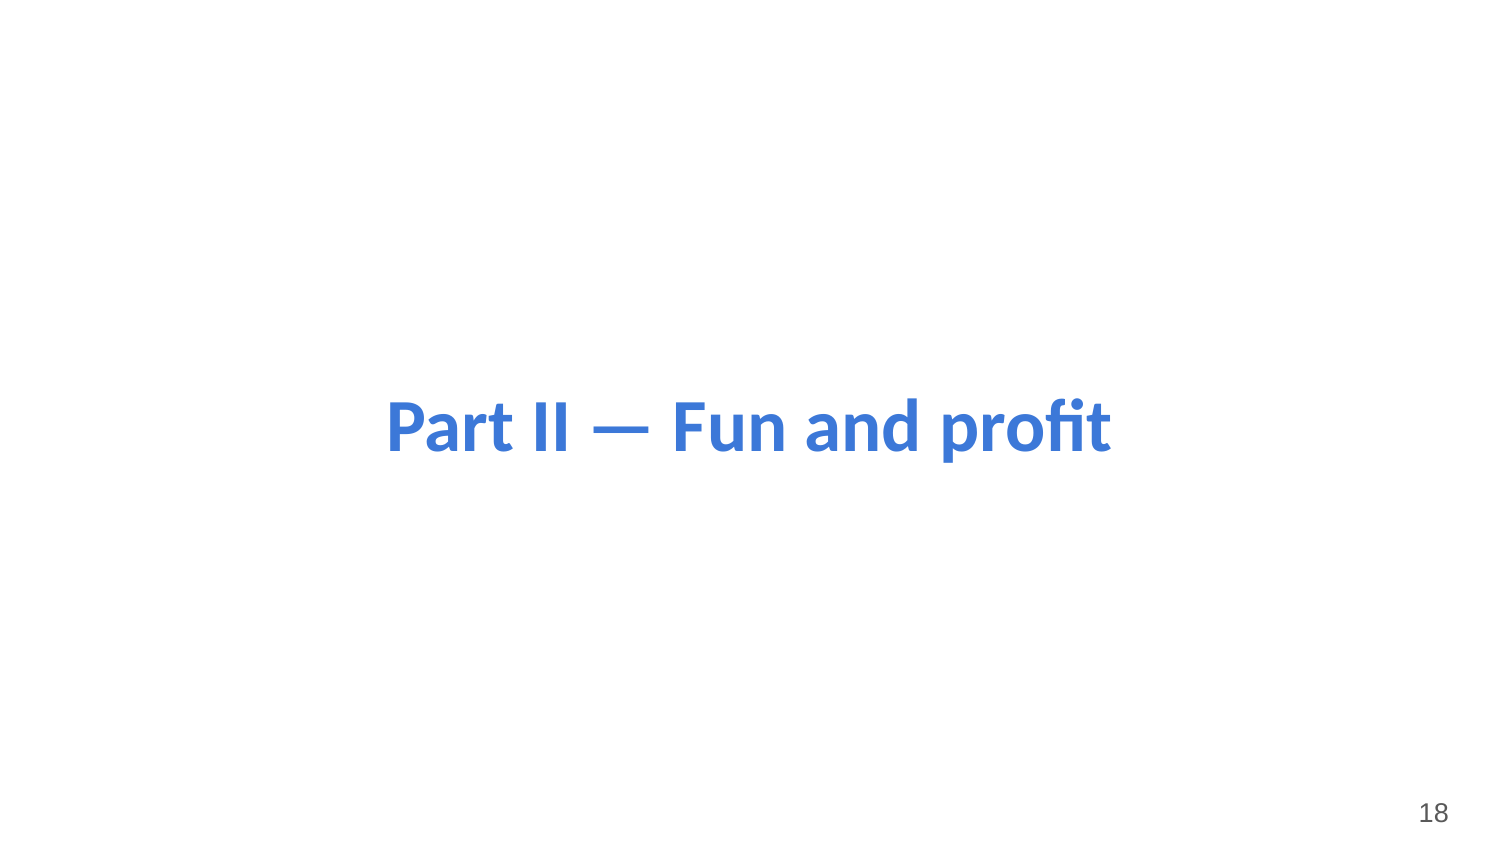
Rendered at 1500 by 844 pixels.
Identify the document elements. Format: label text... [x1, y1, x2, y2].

slide_number <number> [1403, 779, 1494, 844]
title Part II — Fun and profit [51, 352, 1449, 491]
